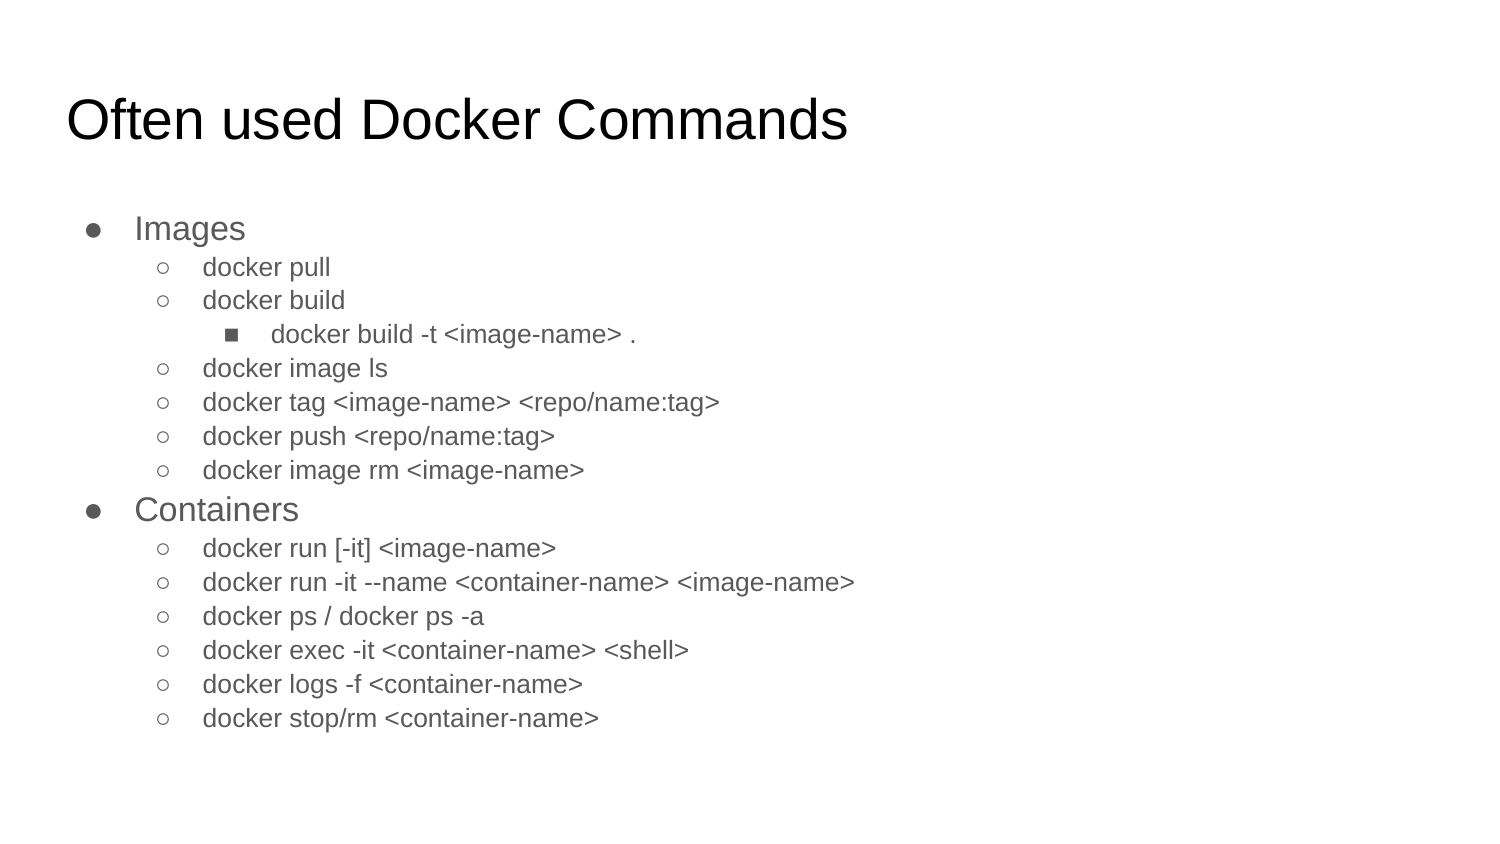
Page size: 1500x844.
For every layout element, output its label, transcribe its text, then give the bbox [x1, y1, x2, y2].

list Images docker pull docker build docker build -t <image-name> . docker image ls docker tag <image-name> <repo/name:tag> docker push <repo/name:tag> docker image rm <image-name> Containers docker run [-it] <image-name> docker run -it --name <container-name> <image-name> docker ps / docker ps -a docker exec -it <container-name> <shell> docker logs -f <container-name> docker stop/rm <container-name> [51, 189, 1449, 750]
title Often used Docker Commands [51, 72, 1449, 167]
